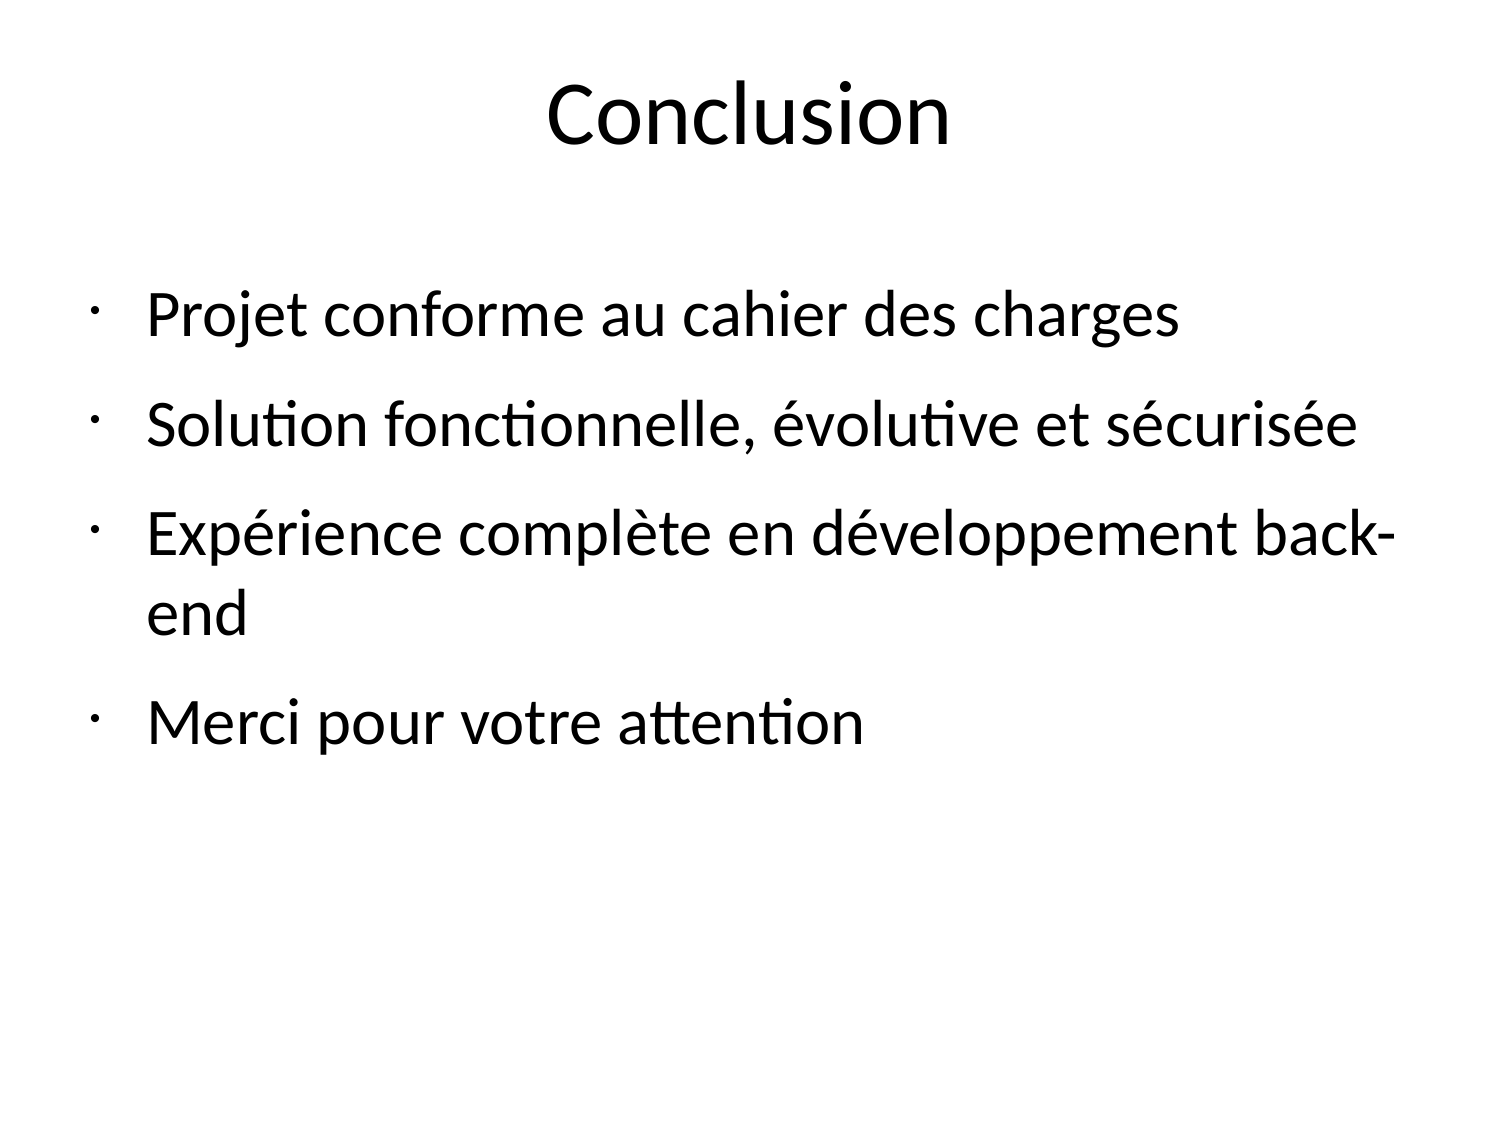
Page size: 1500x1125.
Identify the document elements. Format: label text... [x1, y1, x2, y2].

list Projet conforme au cahier des charges Solution fonctionnelle, évolutive et sécurisée Expérience complète en développement back-end Merci pour votre attention [75, 262, 1425, 1005]
title Conclusion [75, 45, 1425, 233]
